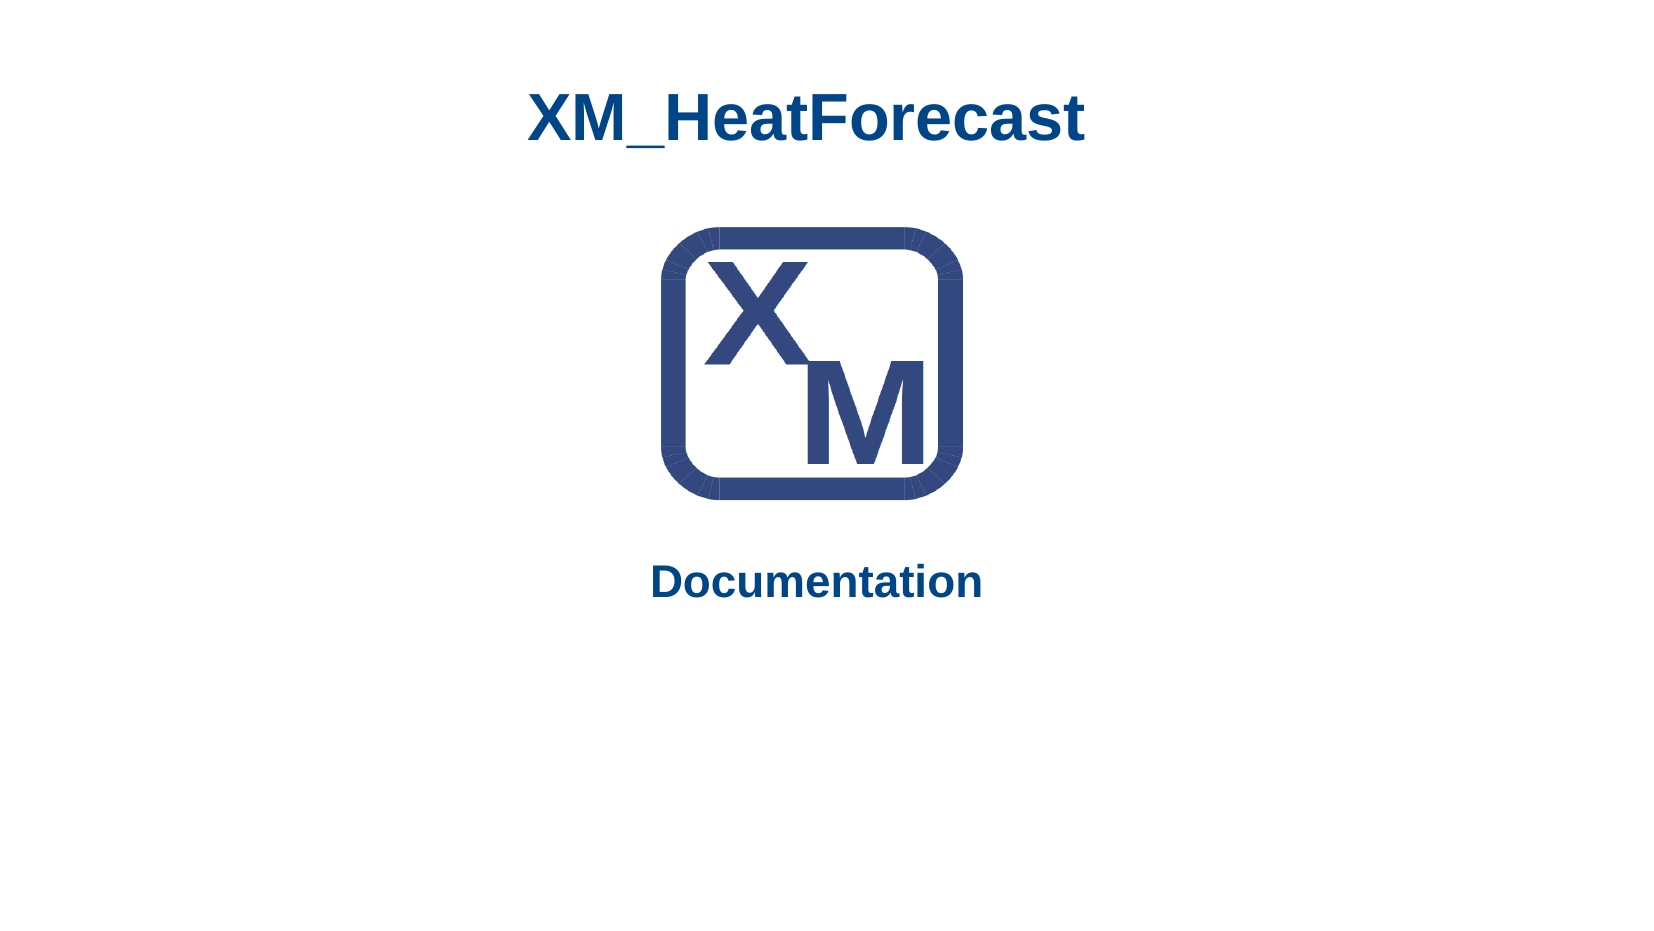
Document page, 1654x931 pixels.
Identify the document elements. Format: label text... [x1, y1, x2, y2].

text_box Documentation [635, 548, 999, 615]
text_box XM_HeatForecast [0, 190, 1634, 701]
picture [658, 226, 964, 502]
